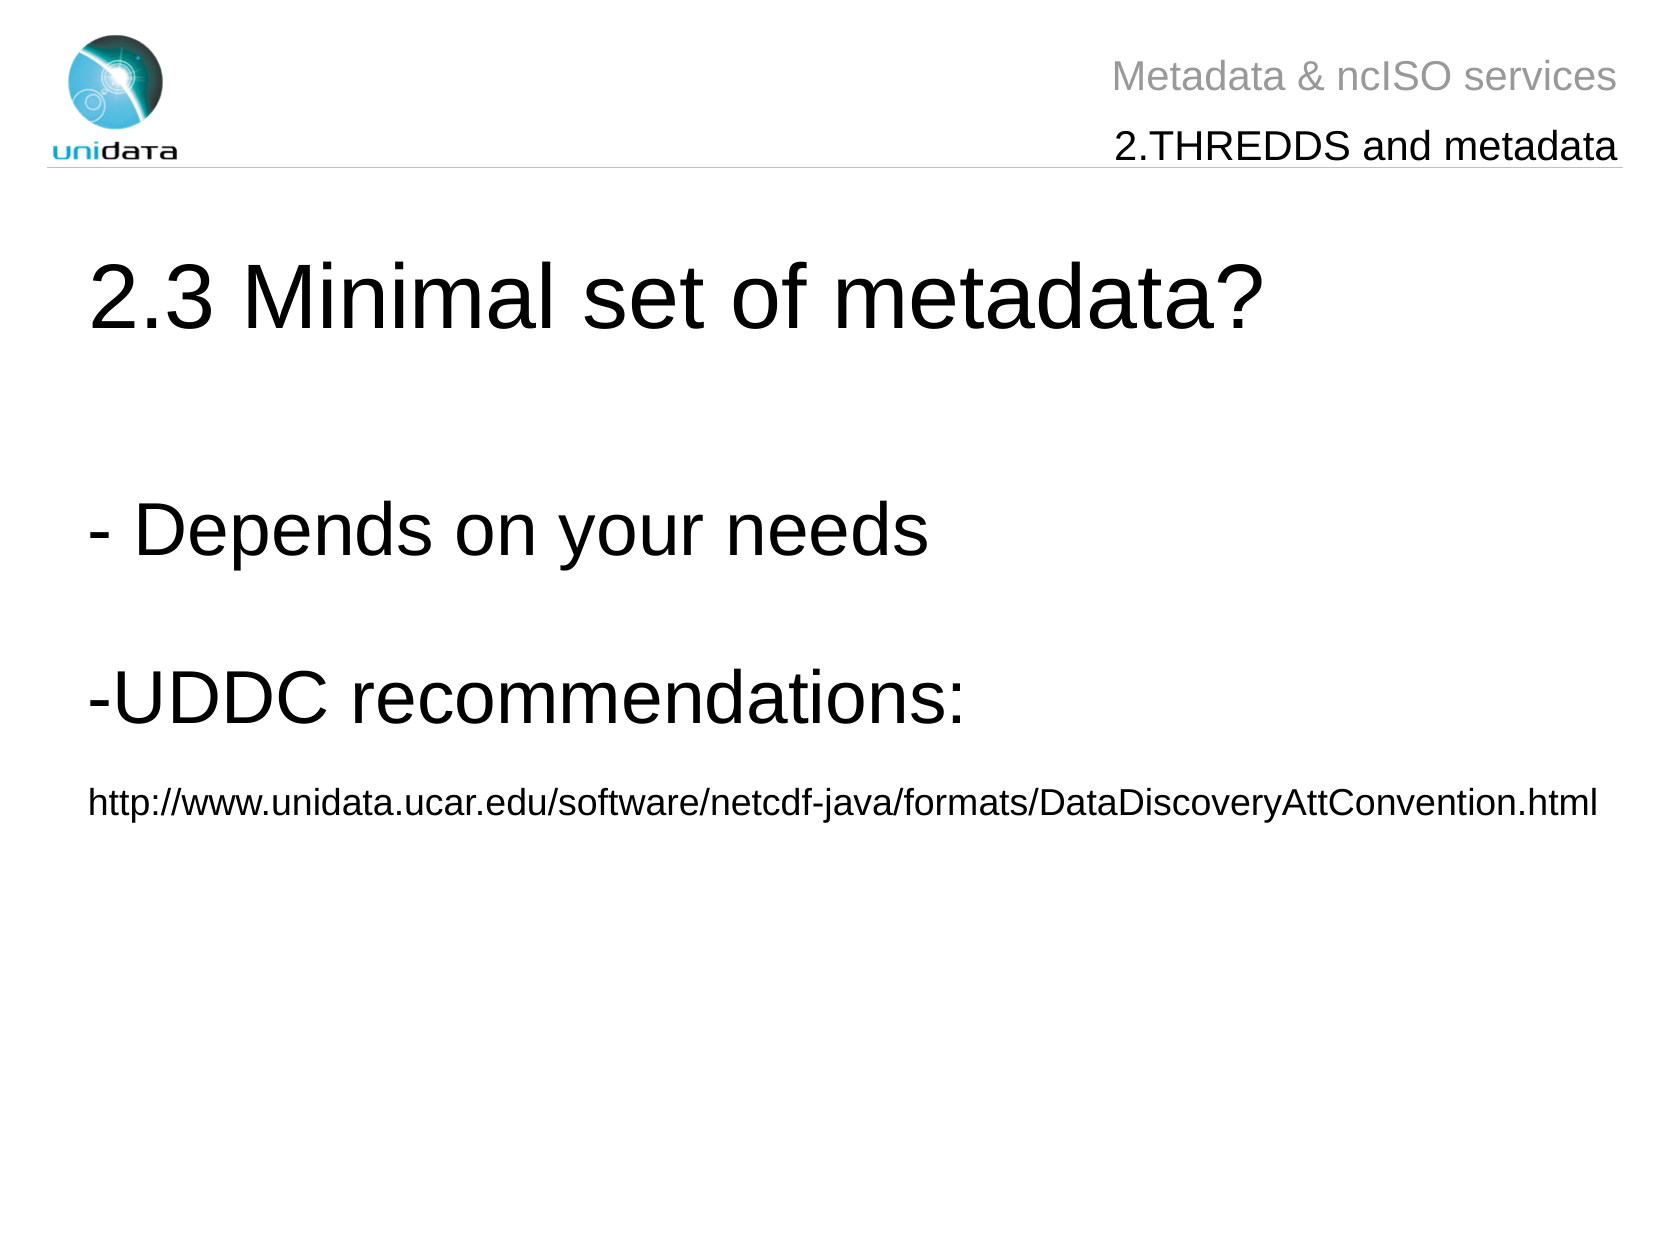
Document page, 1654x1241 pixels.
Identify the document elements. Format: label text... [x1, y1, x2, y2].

title 2.3 Minimal set of metadata? [88, 168, 1577, 375]
picture [41, 23, 188, 174]
text_box - Depends on your needs -UDDC recommendations: http://www.unidata.ucar.edu/software/netcdf-java/formats/DataDiscoveryAttConvention.html [73, 480, 1615, 831]
title Metadata & ncISO services 2.THREDDS and metadata [980, 41, 1618, 158]
